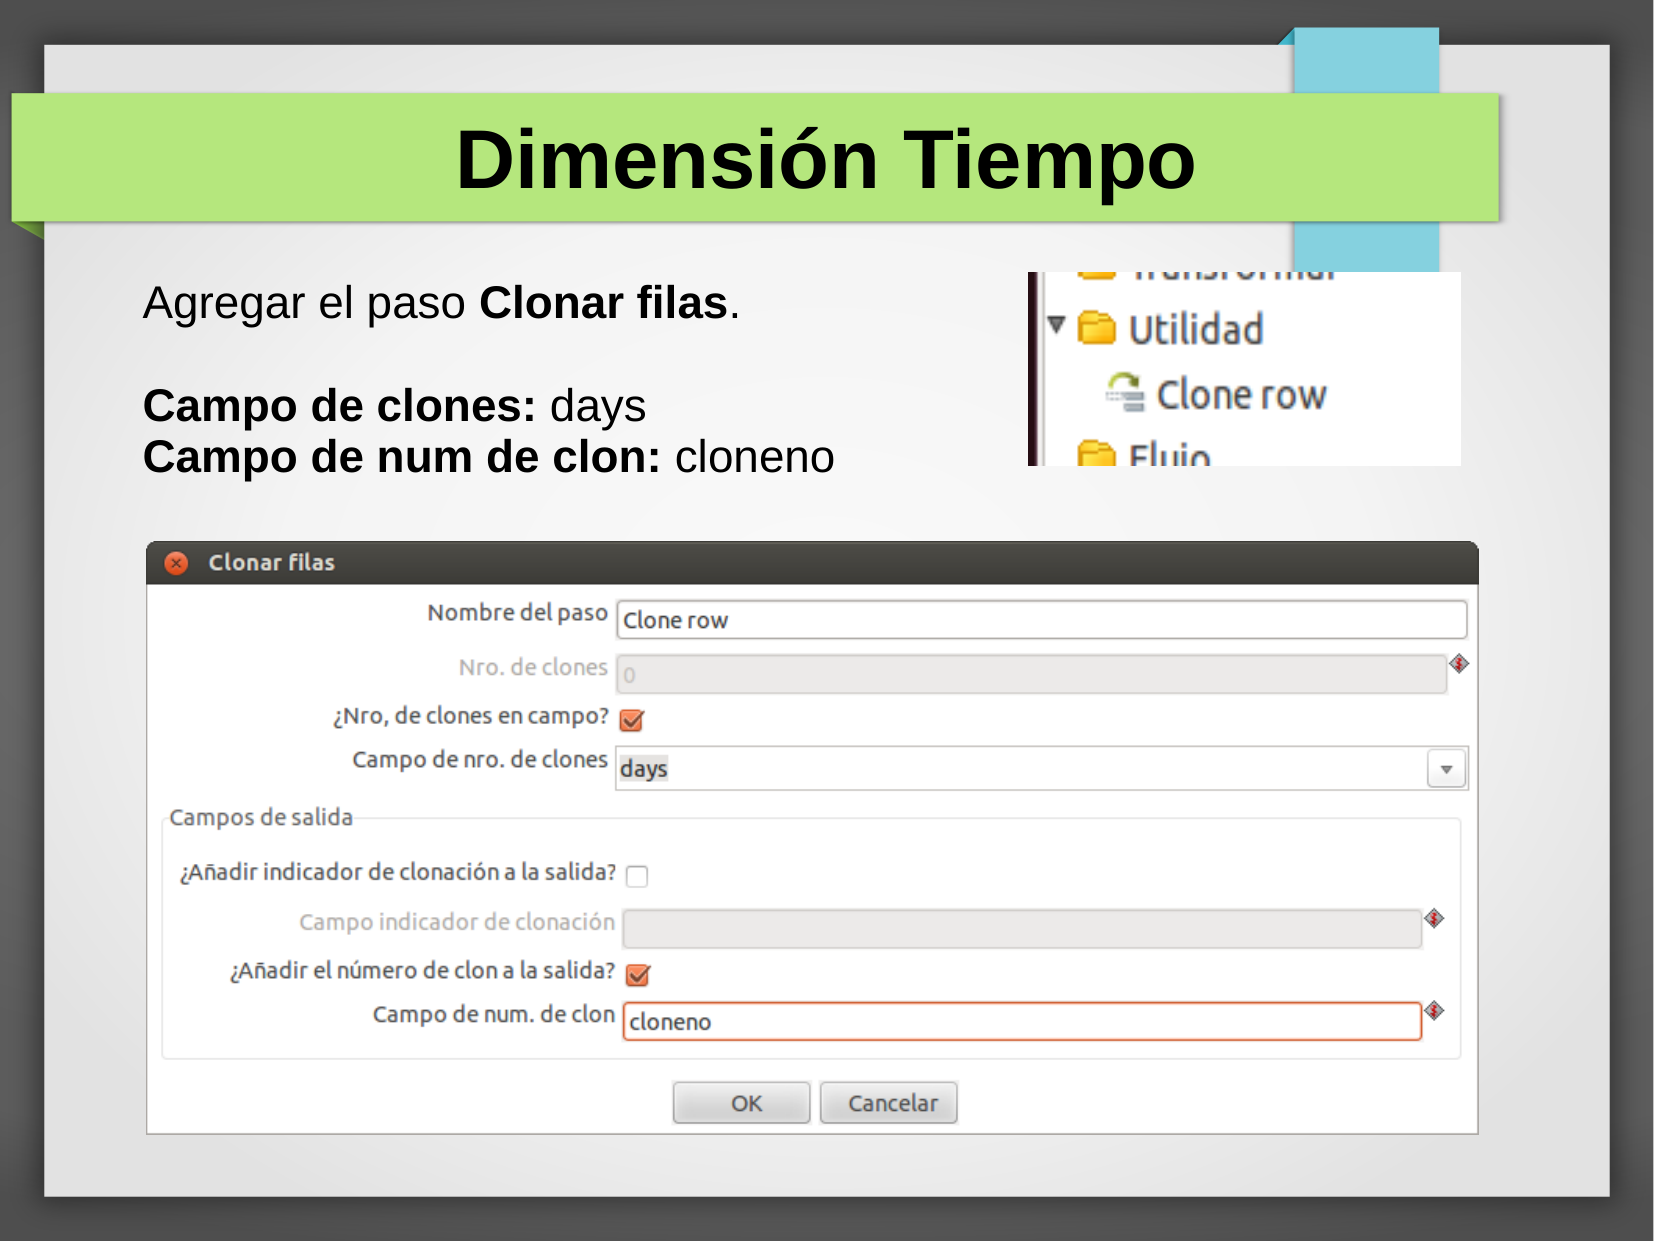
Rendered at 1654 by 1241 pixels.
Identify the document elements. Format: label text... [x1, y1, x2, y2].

title Dimensión Tiempo [70, 106, 1583, 213]
picture [0, 0, 1654, 1241]
text_box Agregar el paso Clonar filas. Campo de clones: days Campo de num de clon: cloneno [127, 269, 851, 490]
